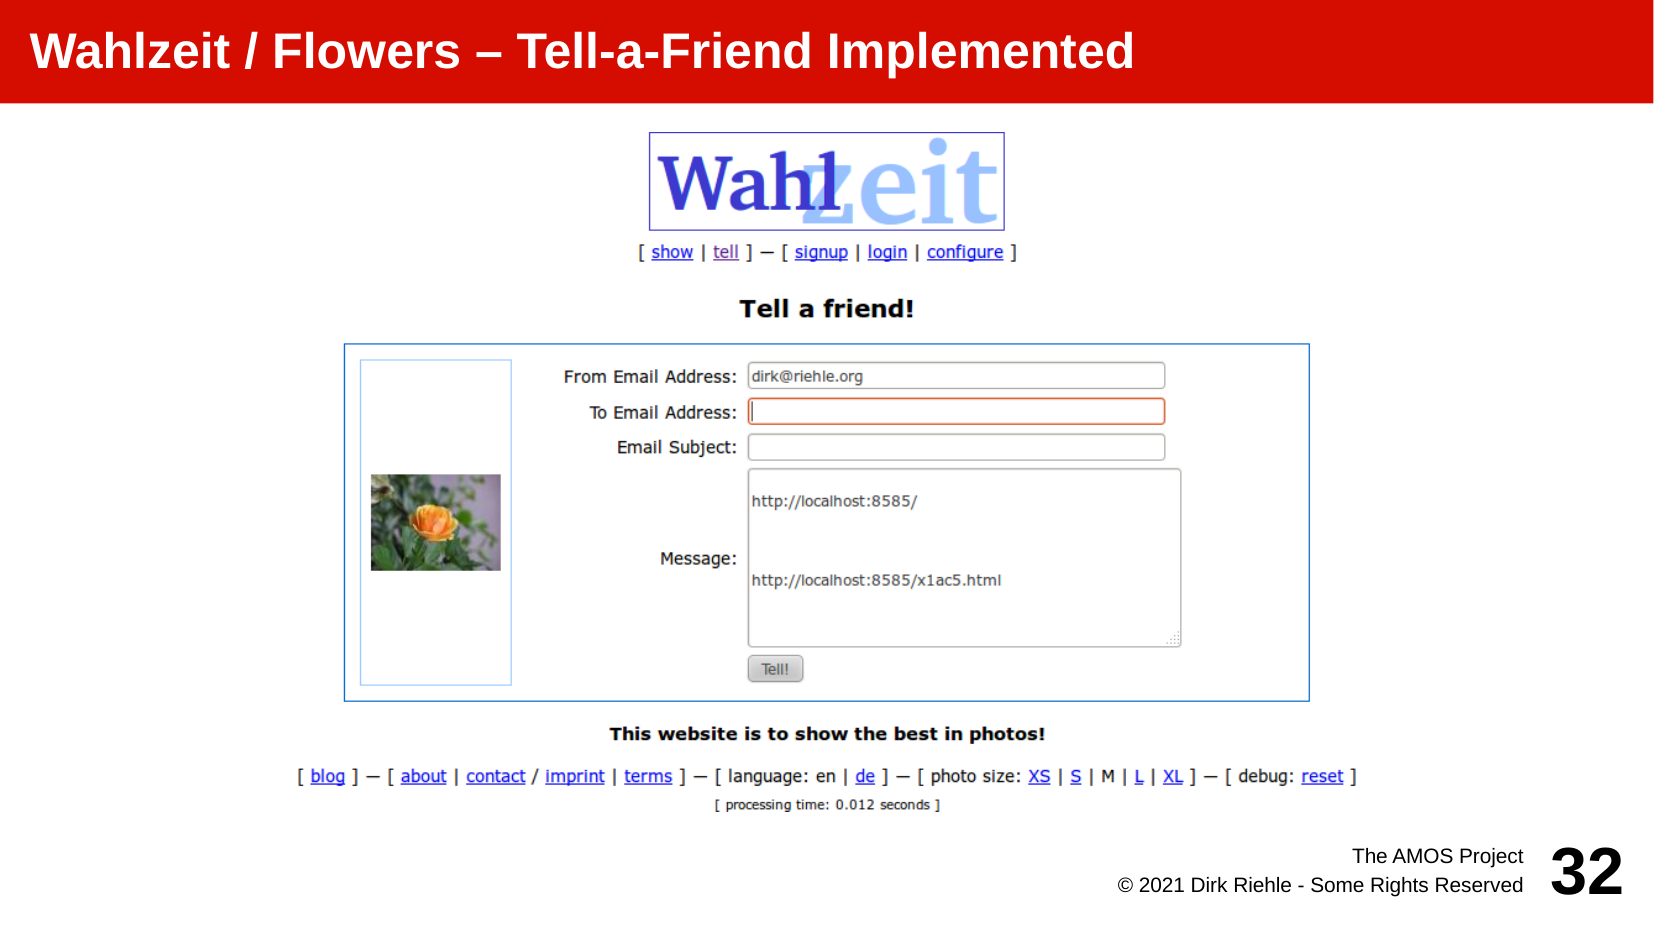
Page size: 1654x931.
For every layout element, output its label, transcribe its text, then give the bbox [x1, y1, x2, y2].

picture [297, 132, 1357, 813]
title Wahlzeit / Flowers – Tell-a-Friend Implemented [0, 0, 1654, 104]
